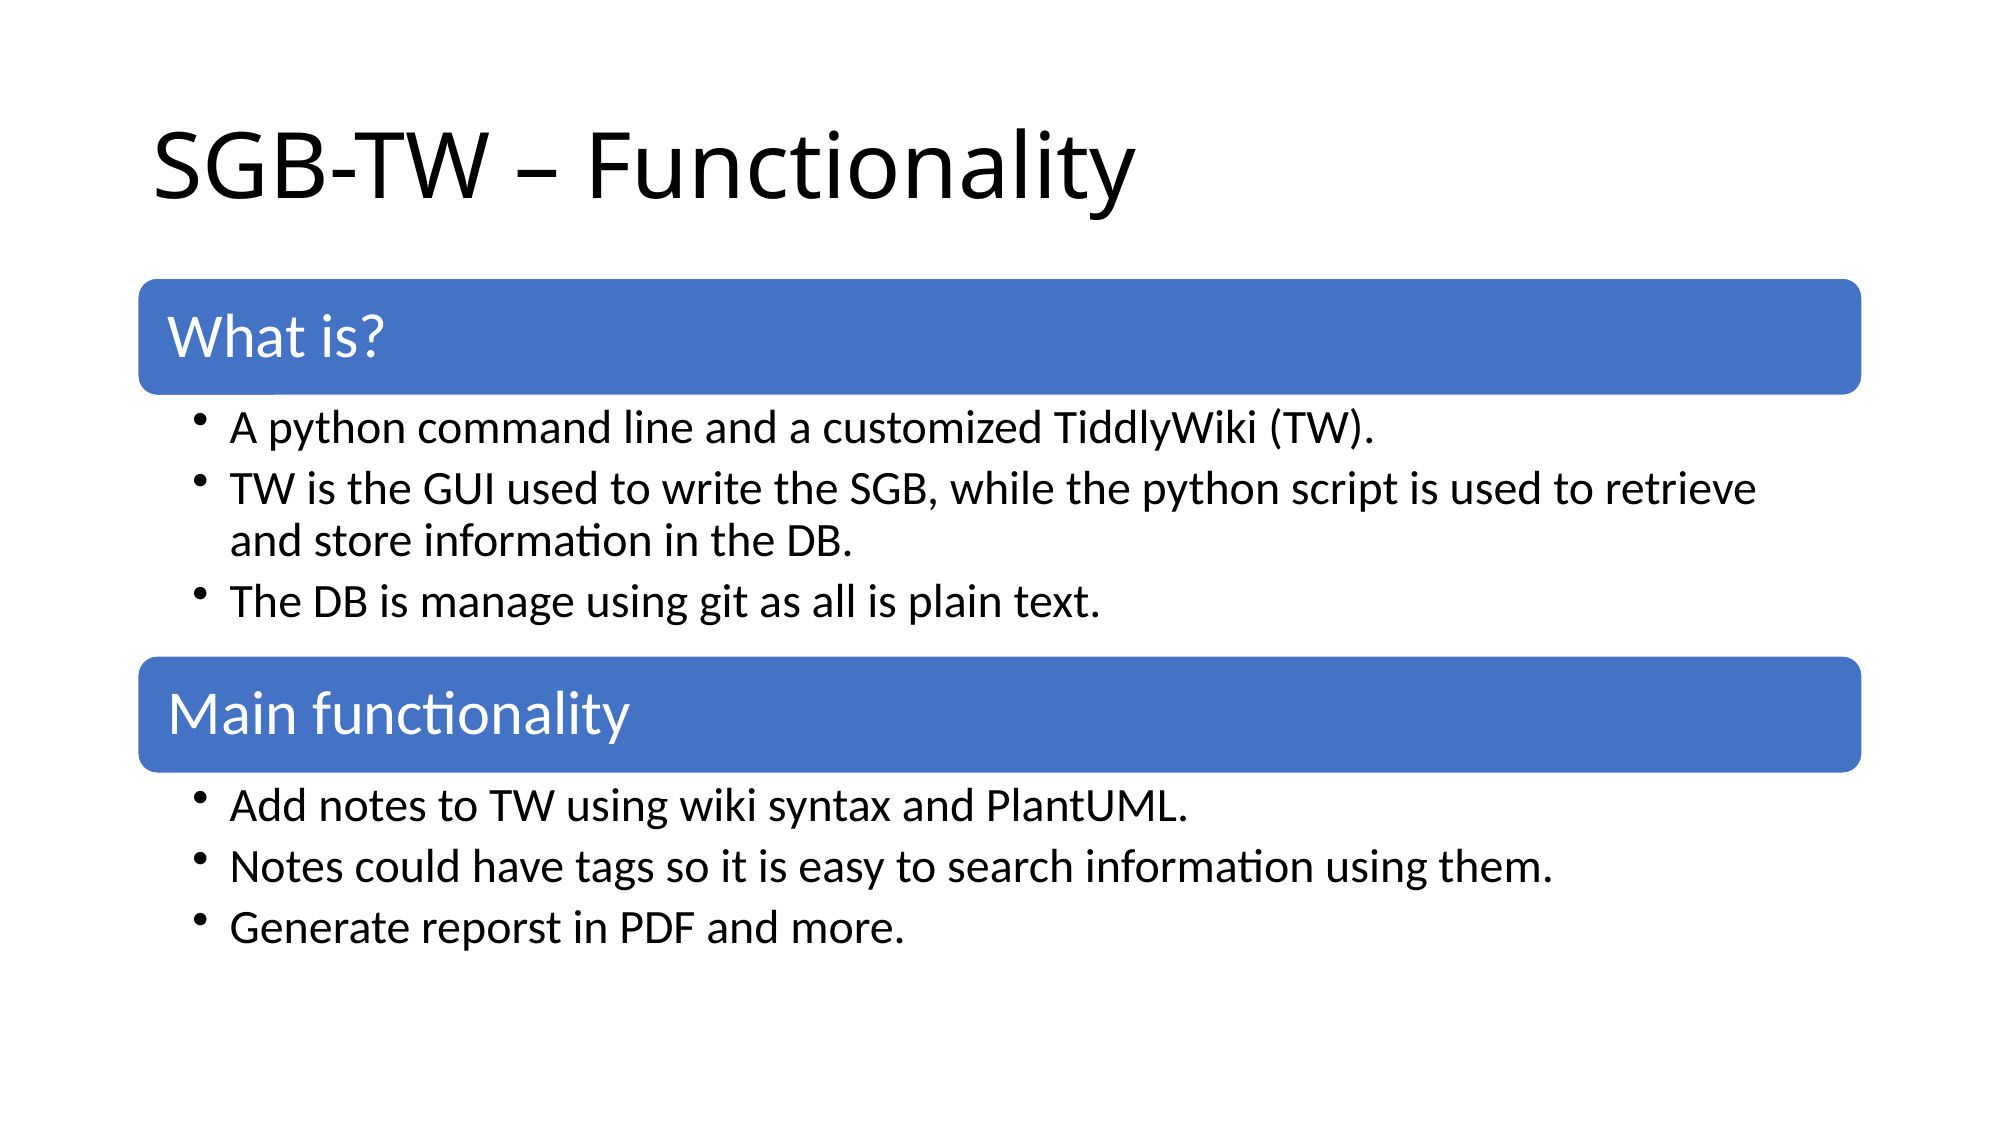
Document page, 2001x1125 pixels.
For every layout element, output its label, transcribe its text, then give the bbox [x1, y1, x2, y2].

title SGB-TW – Functionality [137, 59, 1863, 278]
text_box Main functionality [137, 655, 1863, 773]
text_box What is? [137, 277, 1863, 395]
text_box Add notes to TW using wiki syntax and PlantUML. Notes could have tags so it is easy to search information using them. Generate reporst in PDF and more. [137, 773, 1863, 973]
text_box A python command line and a customized TiddlyWiki (TW). TW is the GUI used to write the SGB, while the python script is used to retrieve and store information in the DB. The DB is manage using git as all is plain text. [137, 395, 1863, 656]
